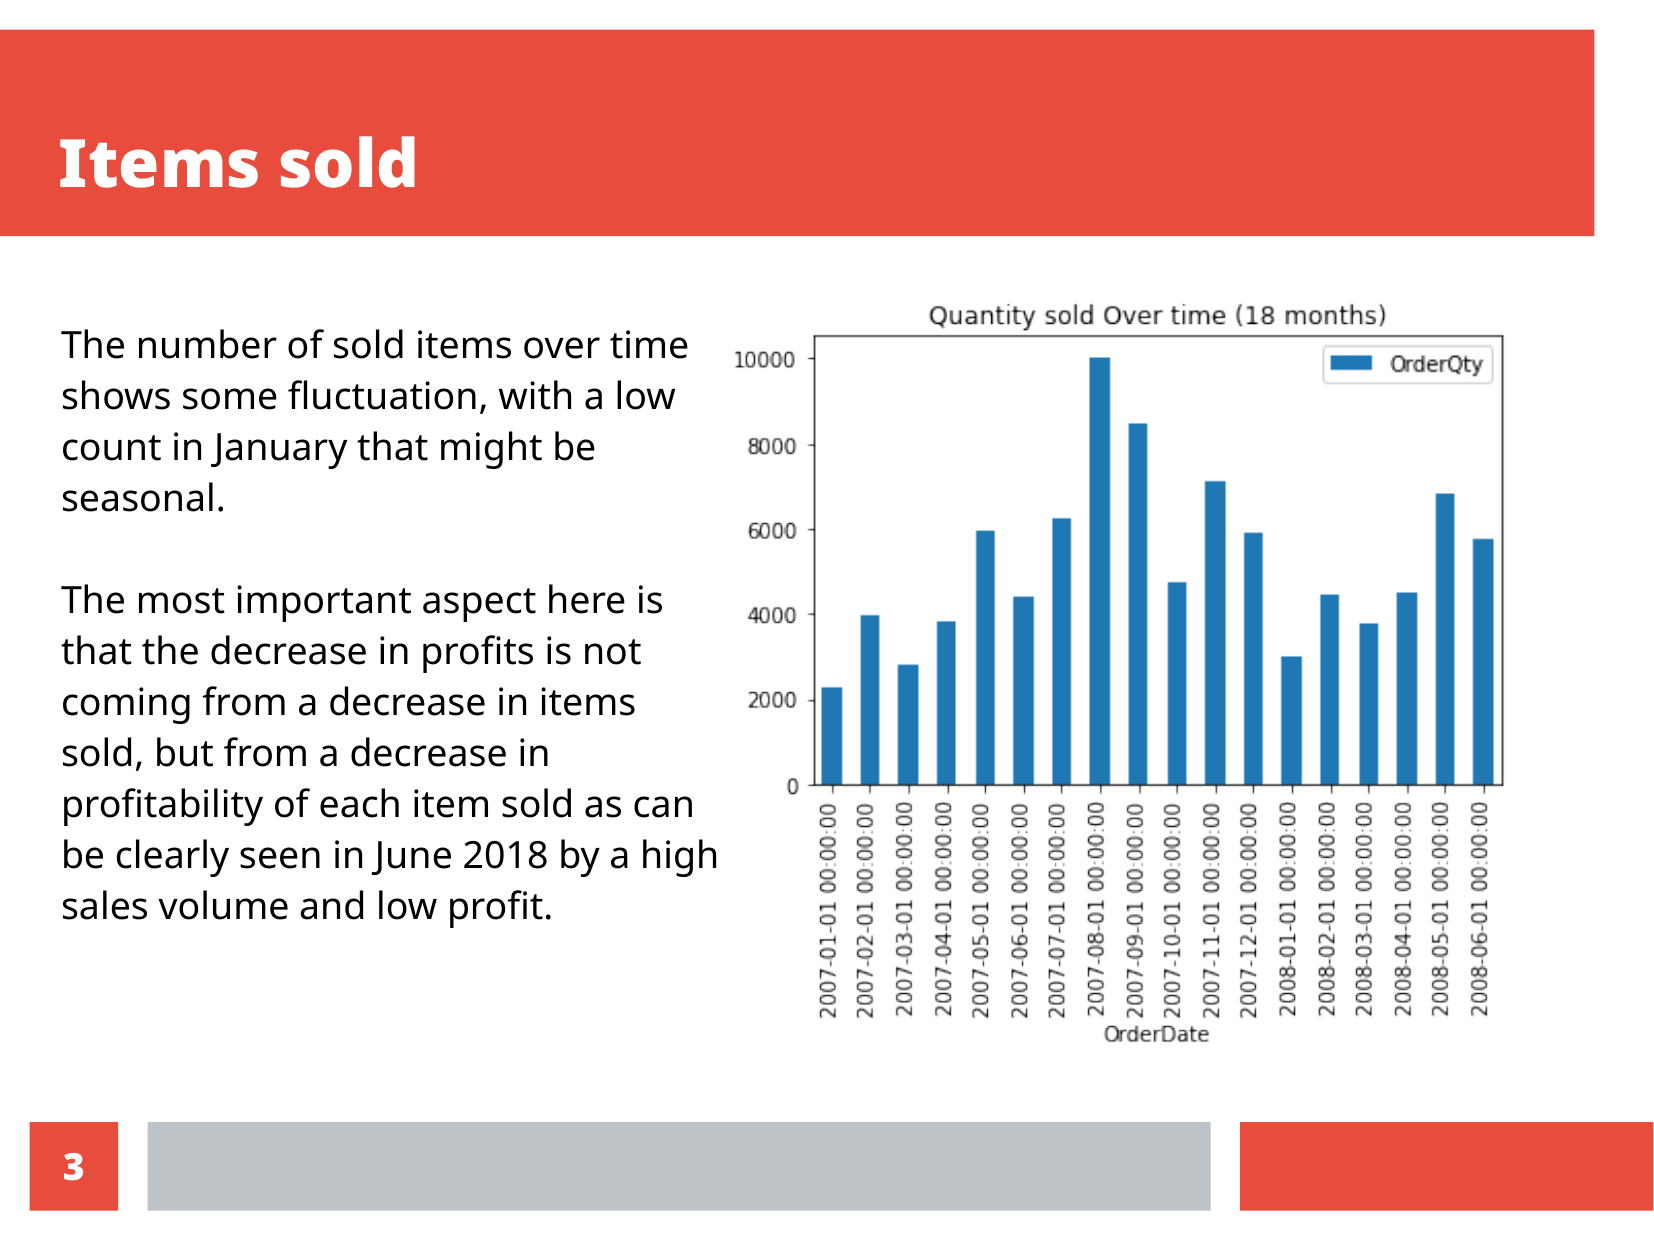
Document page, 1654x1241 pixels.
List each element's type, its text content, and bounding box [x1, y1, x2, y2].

picture [719, 290, 1525, 1059]
text_box The number of sold items over time shows some fluctuation, with a low count in January that might be seasonal. The most important aspect here is that the decrease in profits is not coming from a decrease in items sold, but from a decrease in profitability of each item sold as can be clearly seen in June 2018 by a high sales volume and low profit. [46, 311, 744, 892]
title Items sold [59, 59, 1595, 207]
